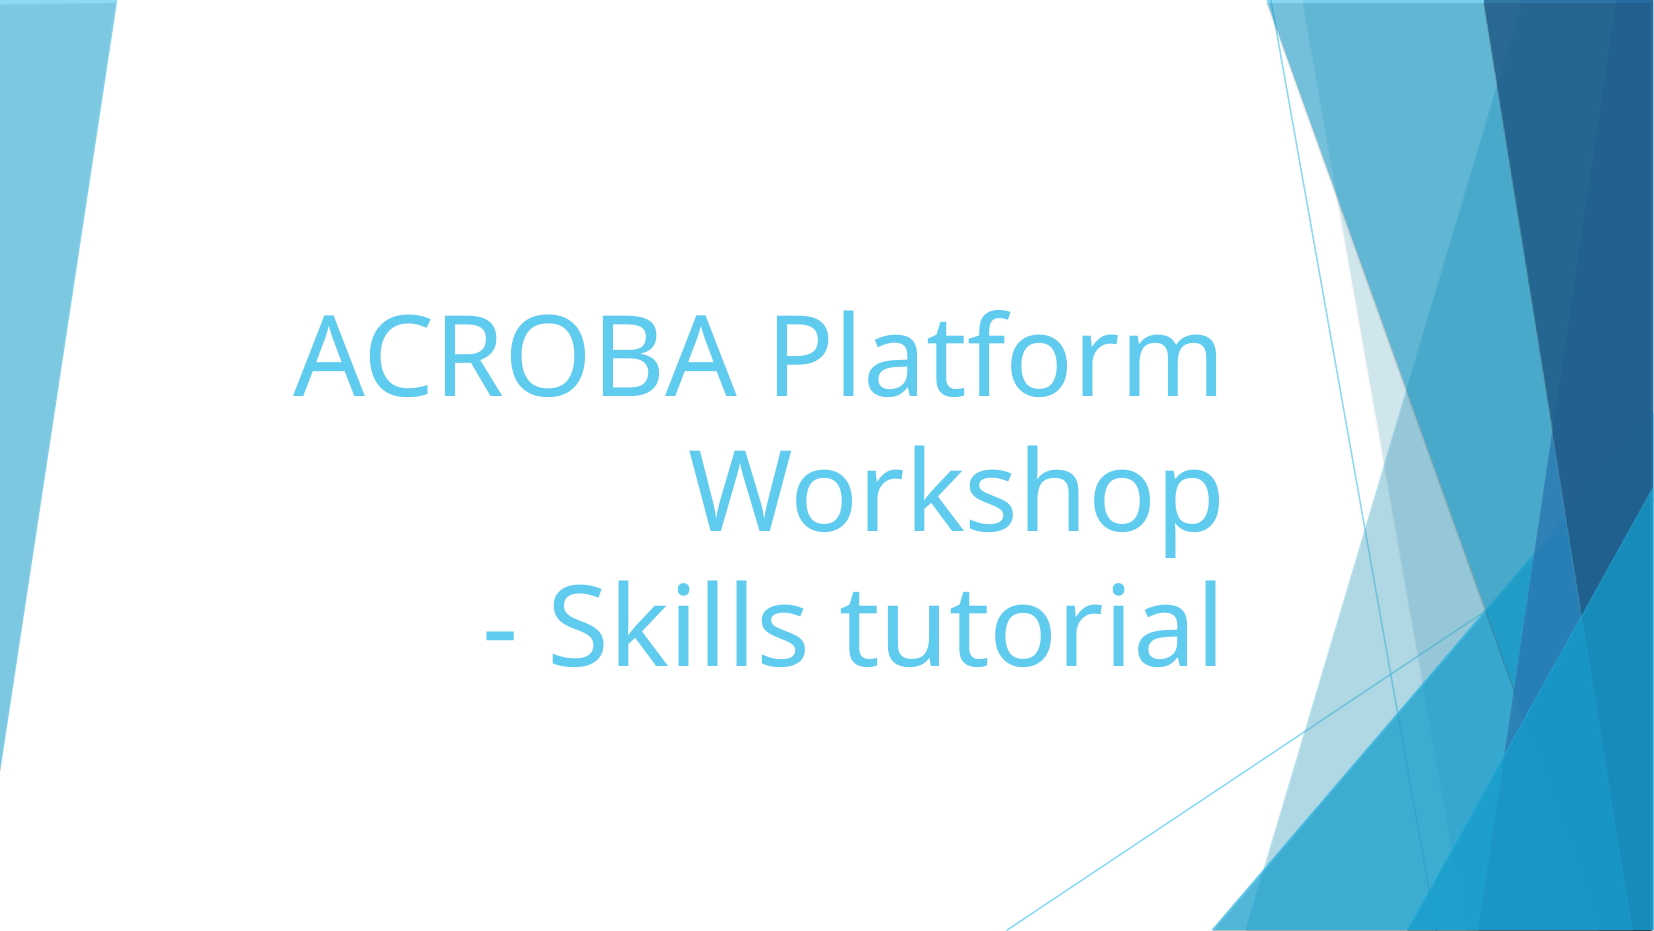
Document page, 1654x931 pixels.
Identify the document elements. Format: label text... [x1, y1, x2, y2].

title ACROBA Platform Workshop - Skills tutorial [114, 473, 1241, 697]
